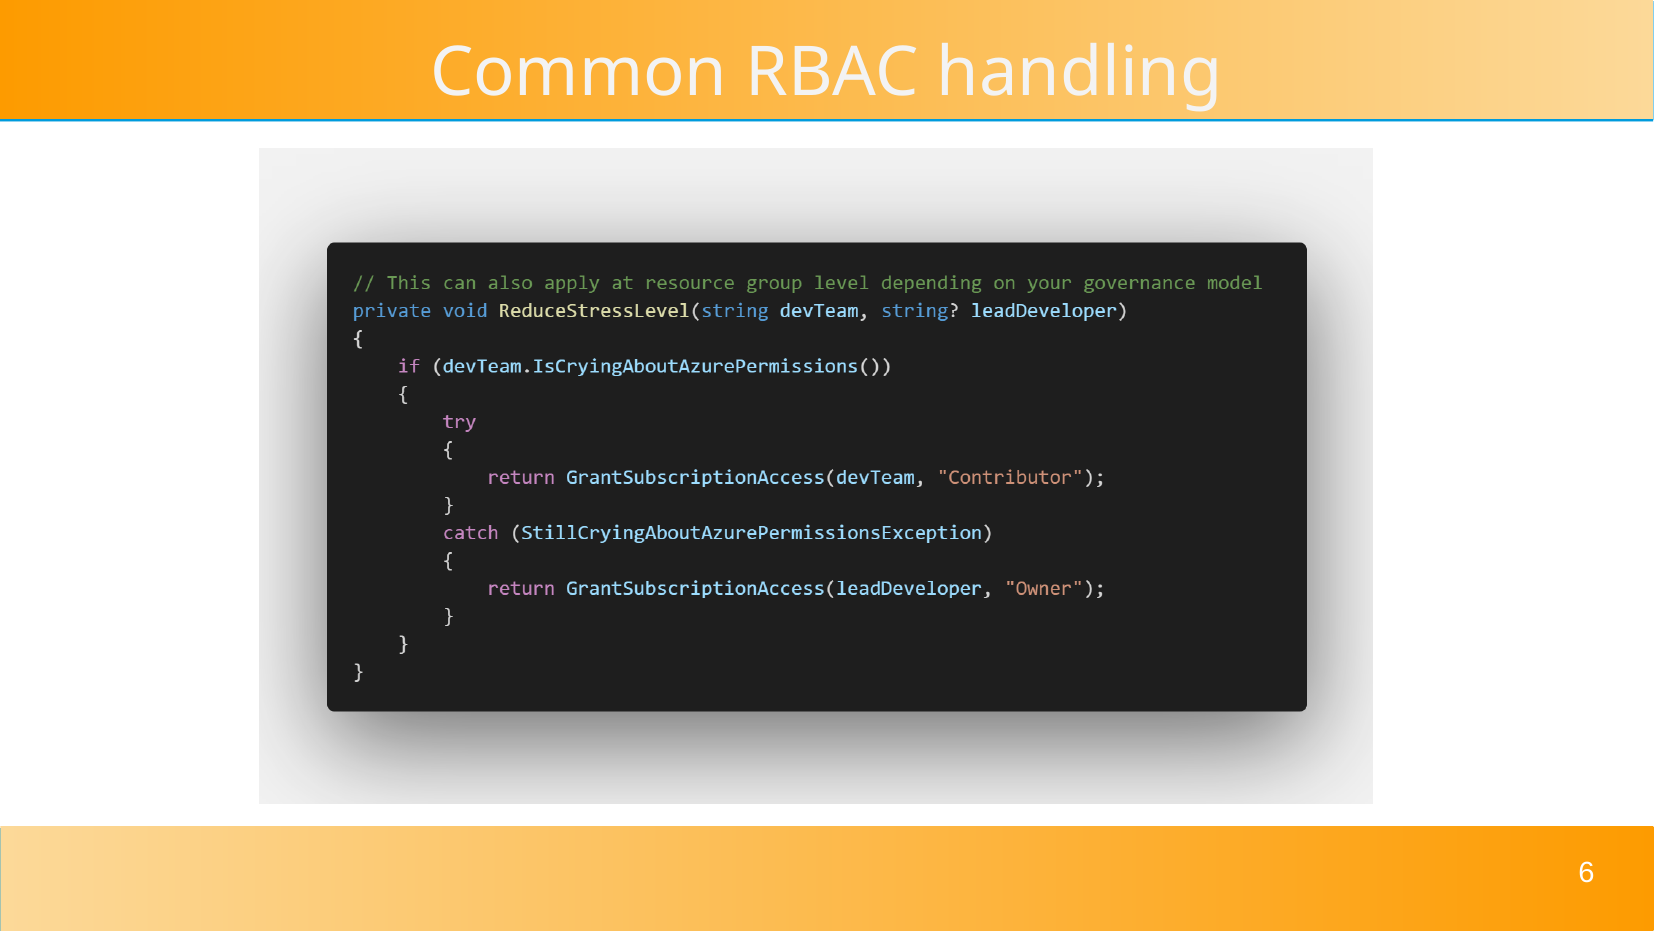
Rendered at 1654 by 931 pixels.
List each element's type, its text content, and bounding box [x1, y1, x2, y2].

title Common RBAC handling [59, 26, 1595, 111]
picture [259, 148, 1373, 804]
